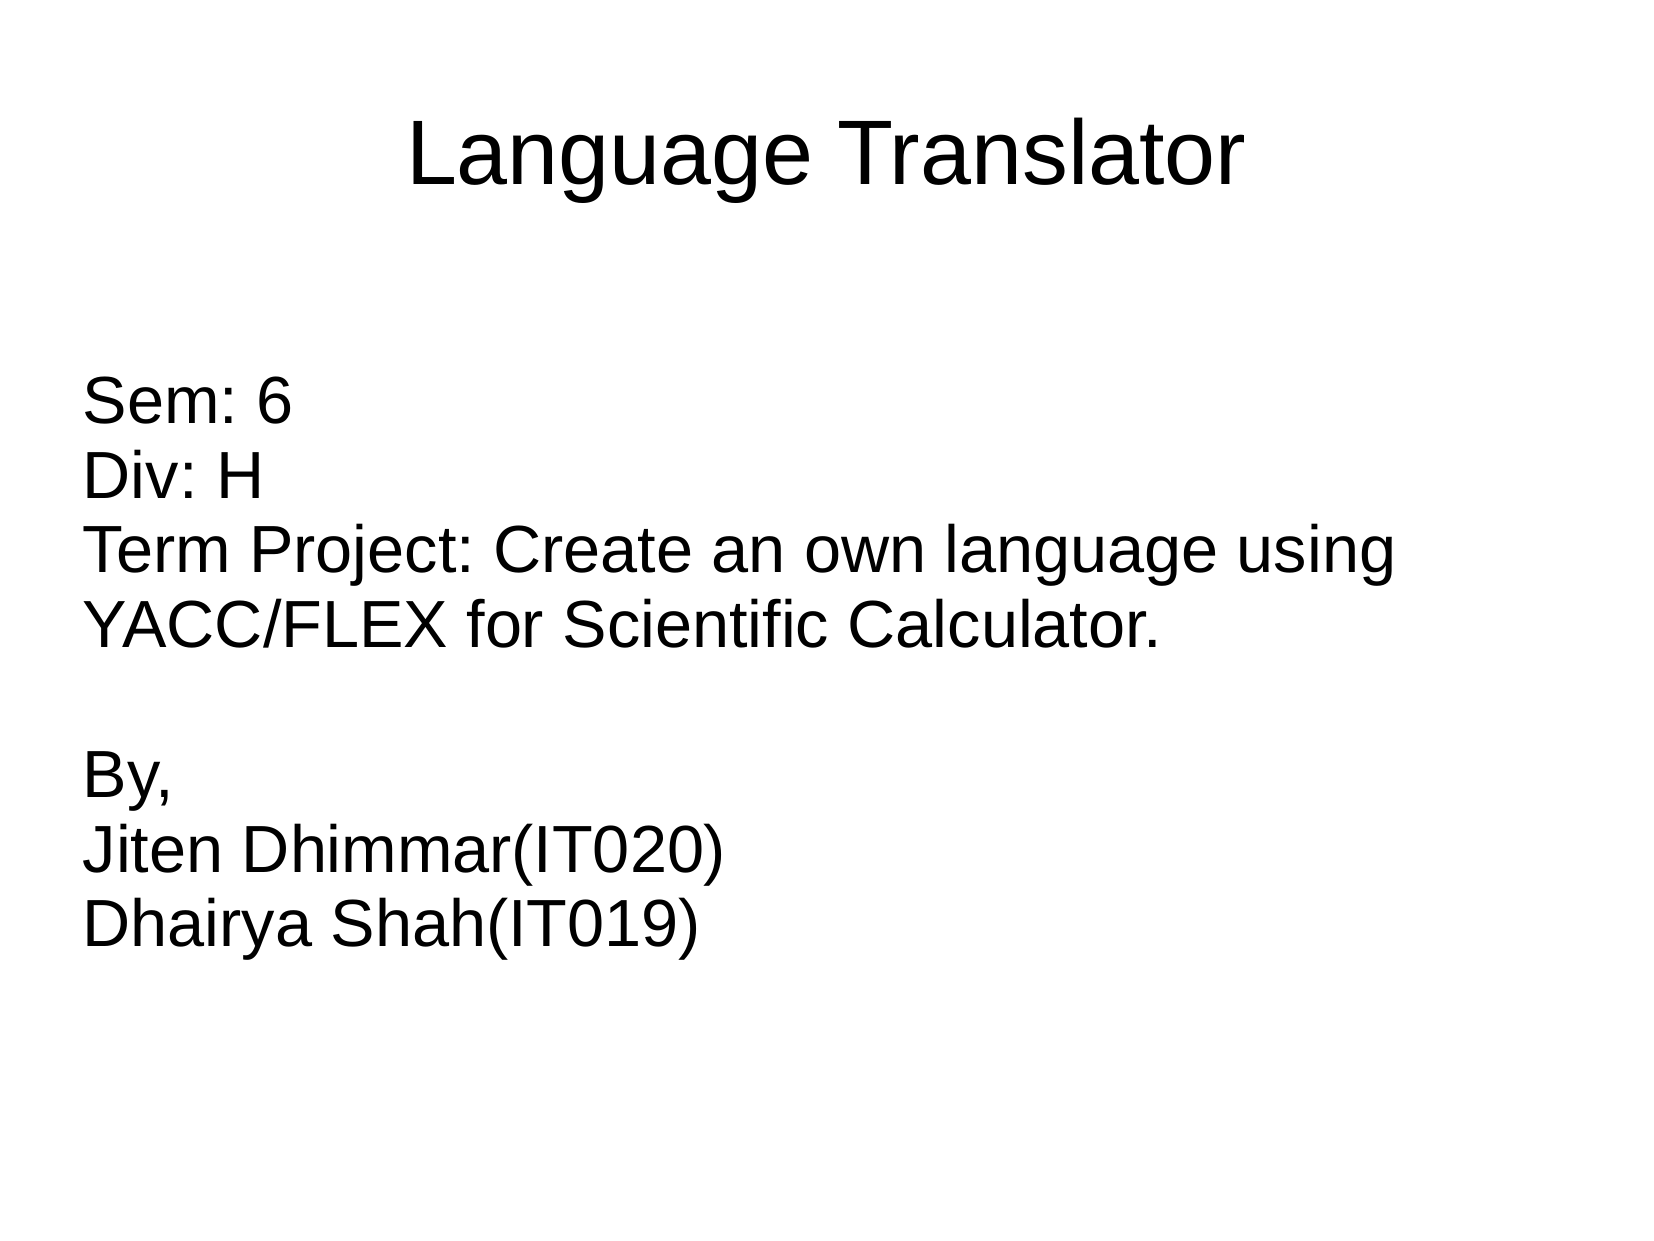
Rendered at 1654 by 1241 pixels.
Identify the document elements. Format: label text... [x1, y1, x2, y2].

title Language Translator [82, 49, 1571, 257]
subtitle Sem: 6 Div: H Term Project: Create an own language using YACC/FLEX for Scientific Calculator. By, Jiten Dhimmar(IT020) Dhairya Shah(IT019) [82, 290, 1571, 1109]
